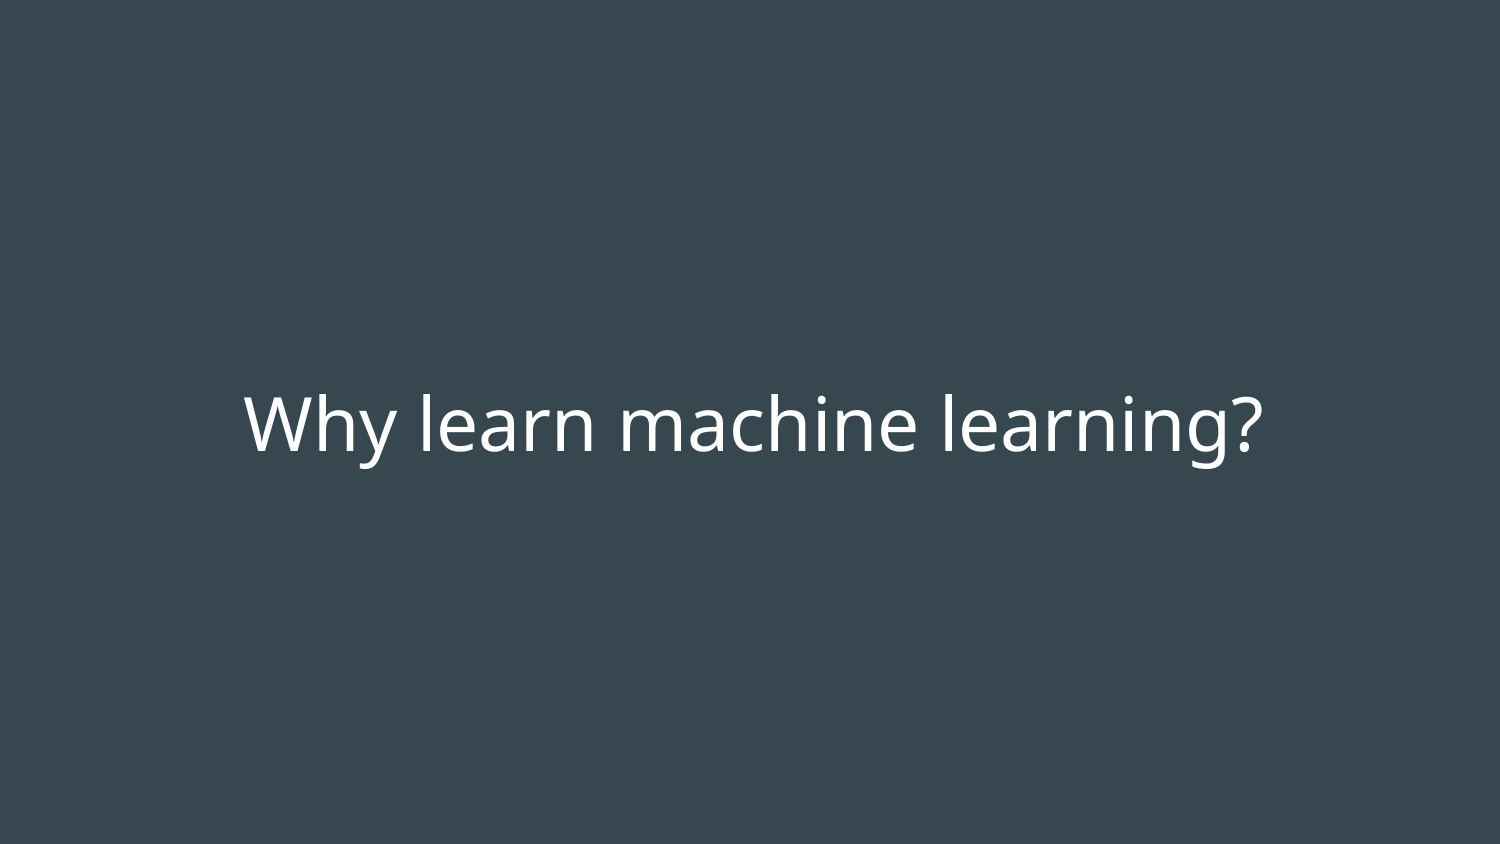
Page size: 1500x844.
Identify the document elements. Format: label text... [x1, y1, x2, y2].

title Why learn machine learning? [110, 351, 1399, 493]
